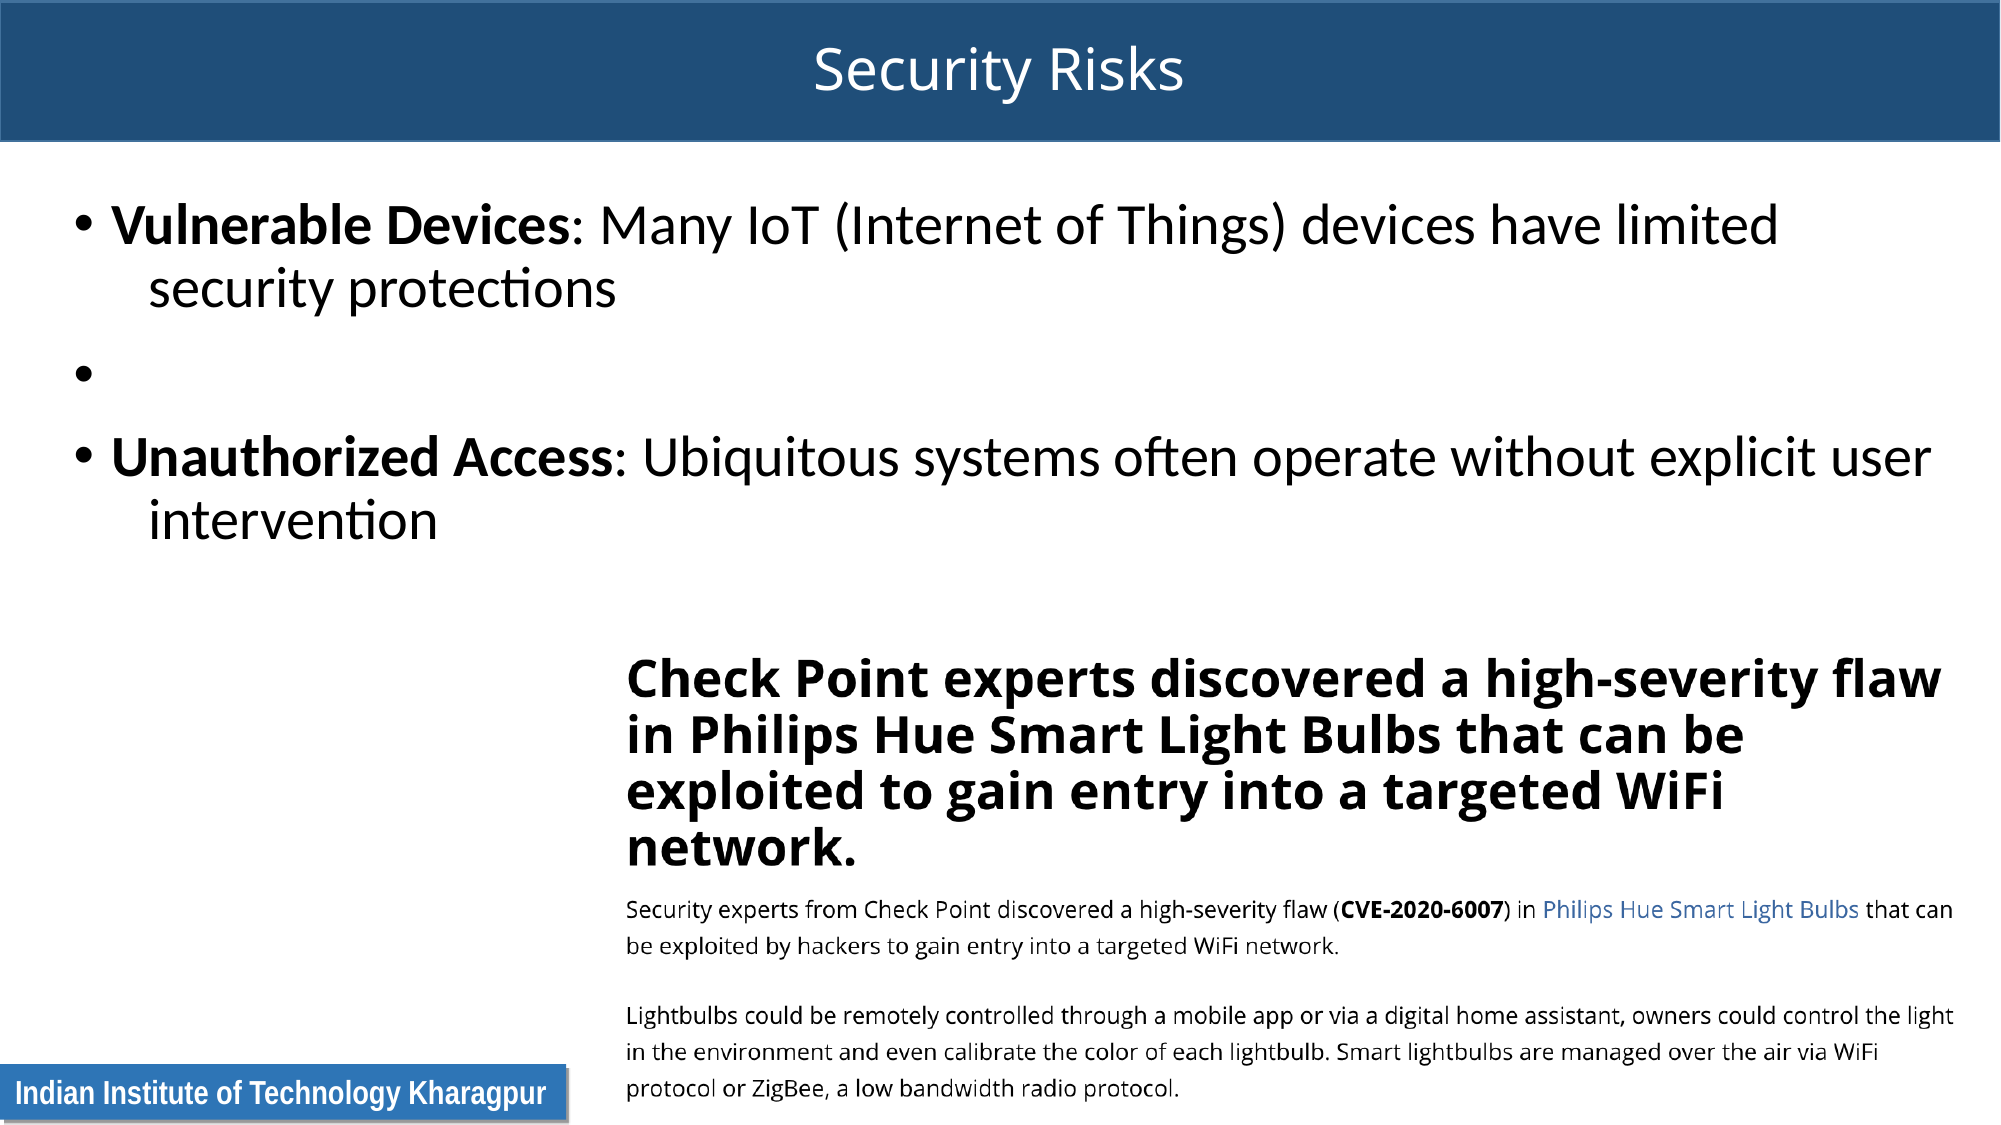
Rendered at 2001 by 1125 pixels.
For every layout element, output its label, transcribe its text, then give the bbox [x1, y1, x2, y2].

title Security Risks [0, 1, 2000, 141]
picture [589, 640, 2000, 1125]
list Vulnerable Devices: Many IoT (Internet of Things) devices have limited security protections Unauthorized Access: Ubiquitous systems often operate without explicit user intervention [58, 186, 1954, 1065]
